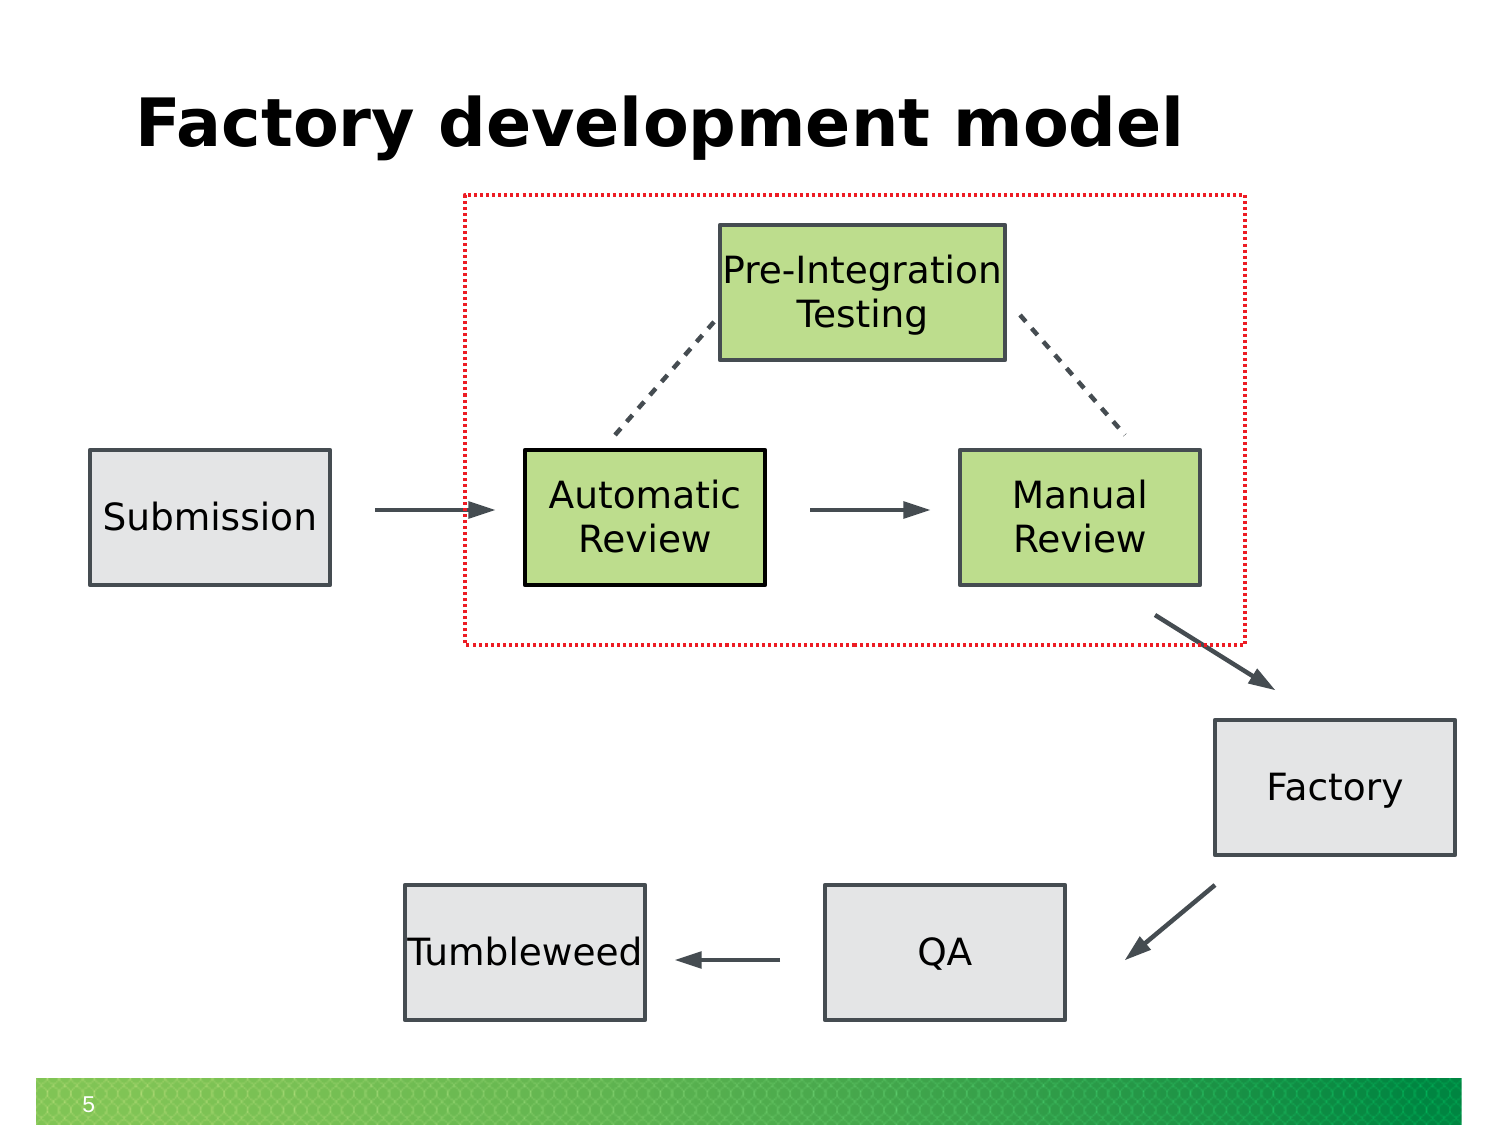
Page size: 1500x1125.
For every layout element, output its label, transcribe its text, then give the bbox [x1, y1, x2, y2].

text_box Automatic Review [525, 450, 766, 586]
text_box Pre-Integration Testing [720, 224, 1006, 361]
text_box Tumbleweed [405, 885, 646, 1021]
title Factory development model [135, 41, 1372, 204]
text_box Manual Review [960, 450, 1201, 586]
picture [36, 1078, 1462, 1125]
text_box Submission [90, 450, 331, 586]
text_box Factory [1215, 720, 1456, 856]
text_box QA [825, 885, 1066, 1021]
